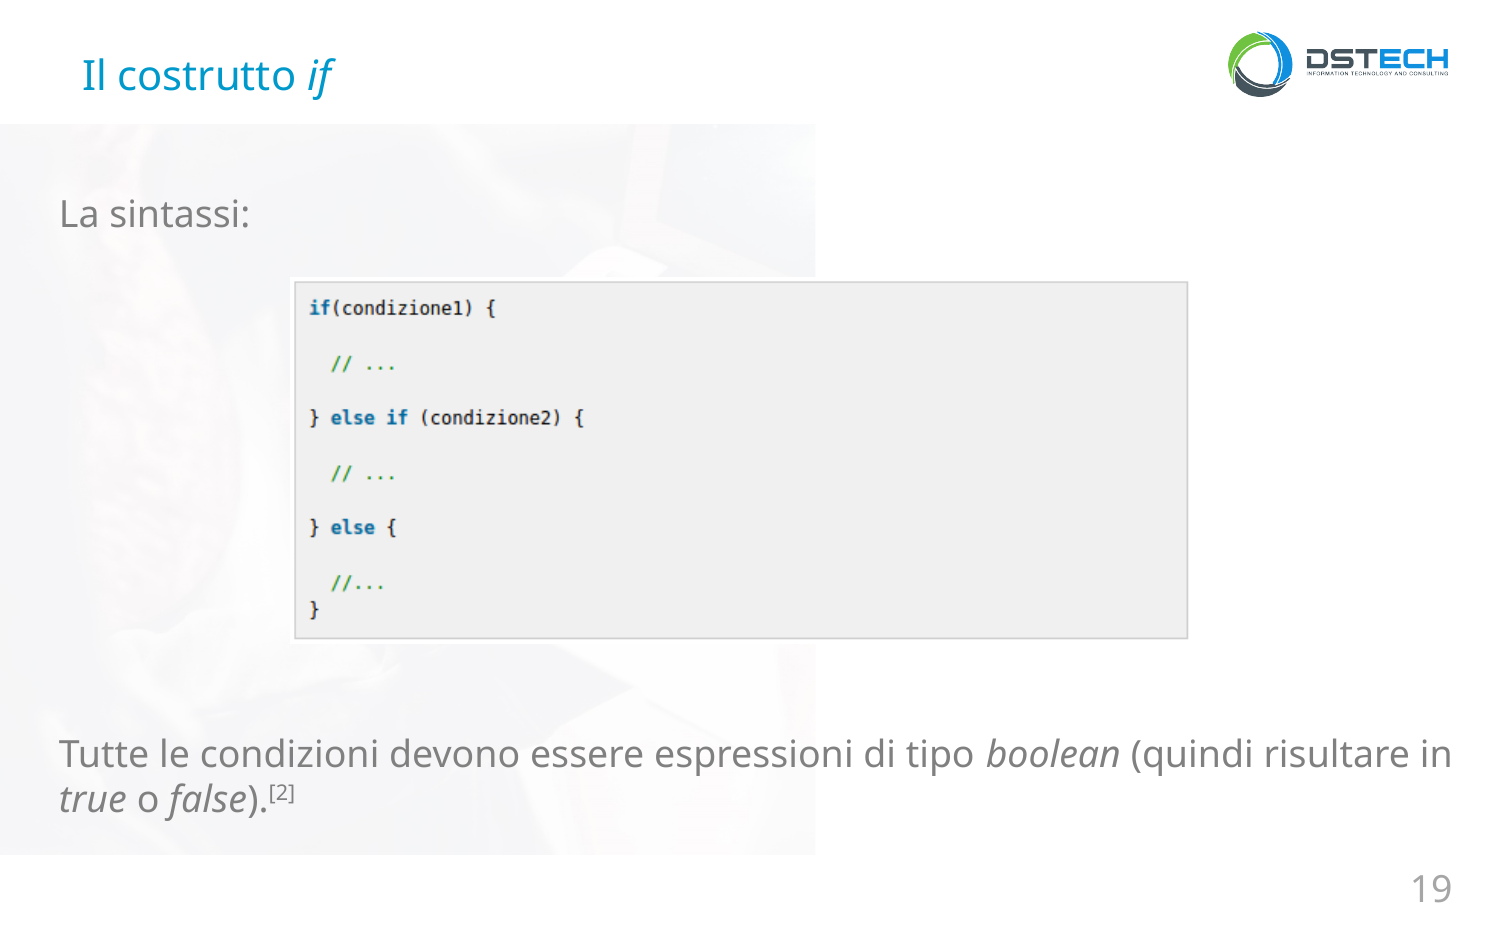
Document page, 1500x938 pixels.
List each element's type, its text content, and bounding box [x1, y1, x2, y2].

picture [0, 124, 815, 855]
picture [1228, 31, 1448, 97]
picture [290, 277, 1193, 644]
text_box 19 [1381, 871, 1460, 910]
text_box La sintassi: Tutte le condizioni devono essere espressioni di tipo boolean (quindi risultare in true o false).[2] [59, 145, 1465, 871]
text_box [815, 124, 1500, 855]
text_box Il costrutto if [67, 41, 1229, 107]
